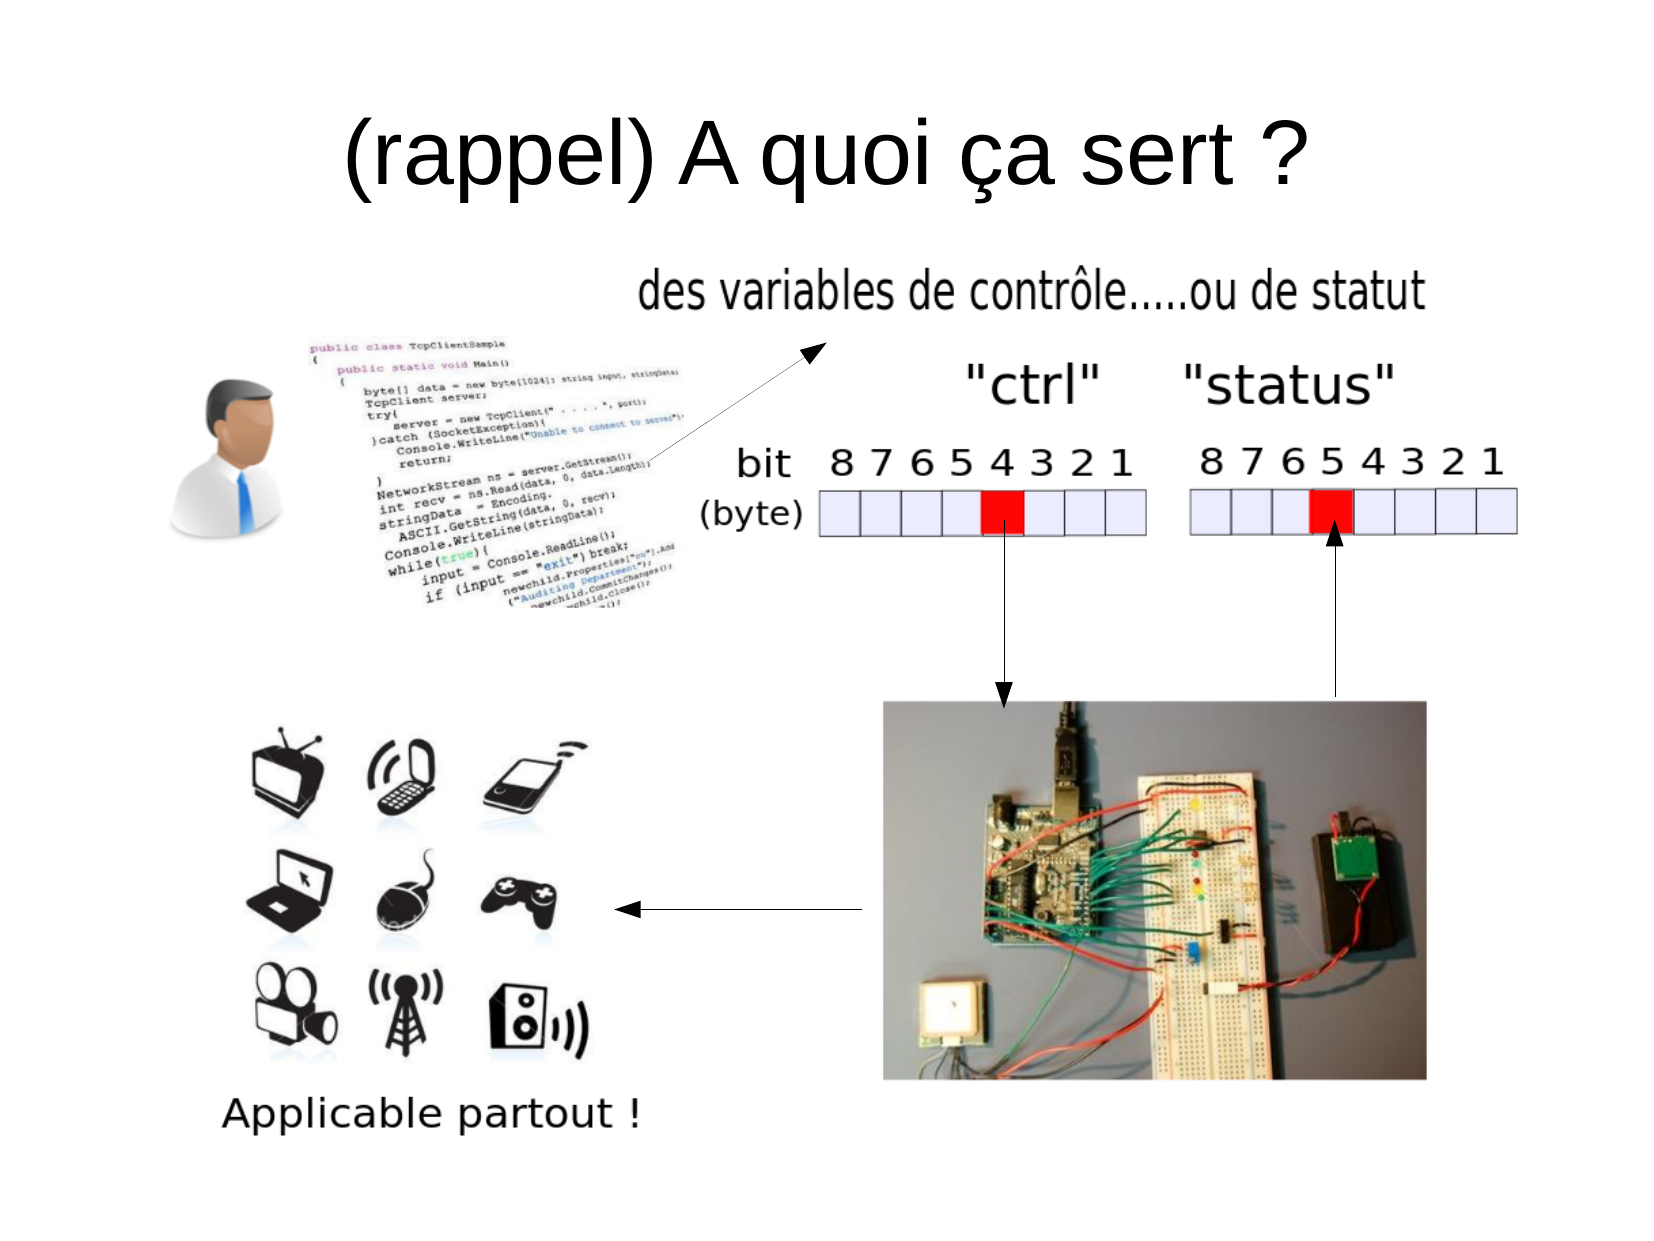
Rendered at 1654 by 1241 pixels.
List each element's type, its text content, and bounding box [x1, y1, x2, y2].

title (rappel) A quoi ça sert ? [82, 49, 1571, 257]
picture [106, 224, 1537, 1217]
